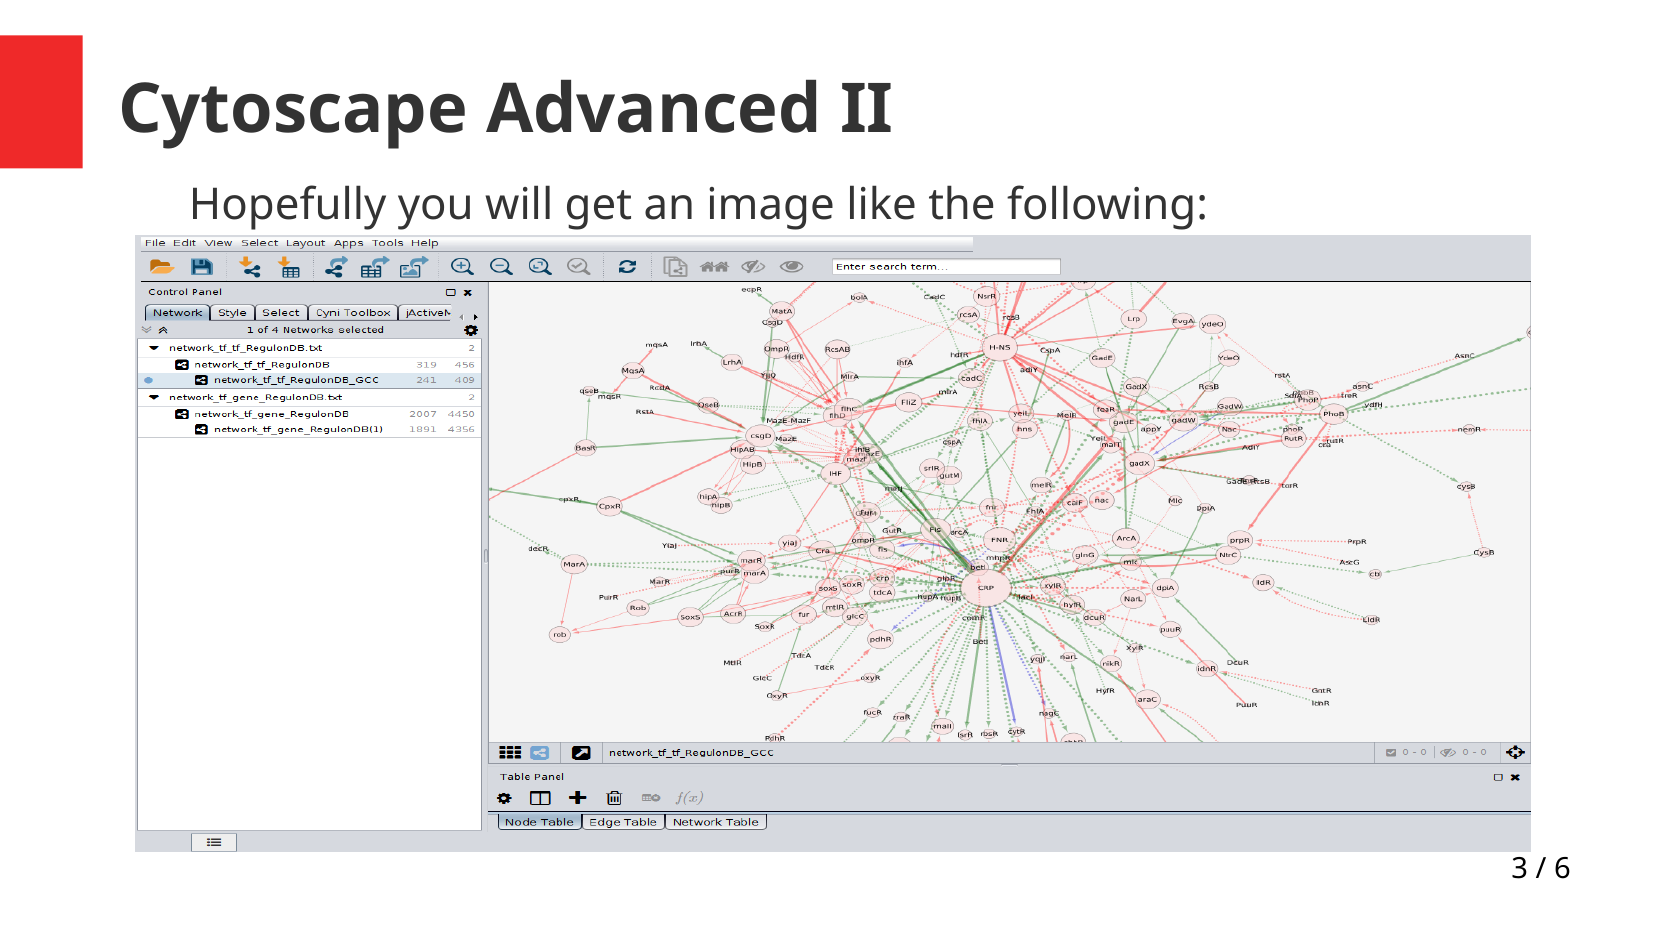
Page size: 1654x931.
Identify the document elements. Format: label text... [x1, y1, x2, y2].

list Hopefully you will get an image like the following: [118, 172, 1536, 235]
picture [135, 235, 1531, 852]
title Cytoscape Advanced II [118, 28, 1571, 184]
